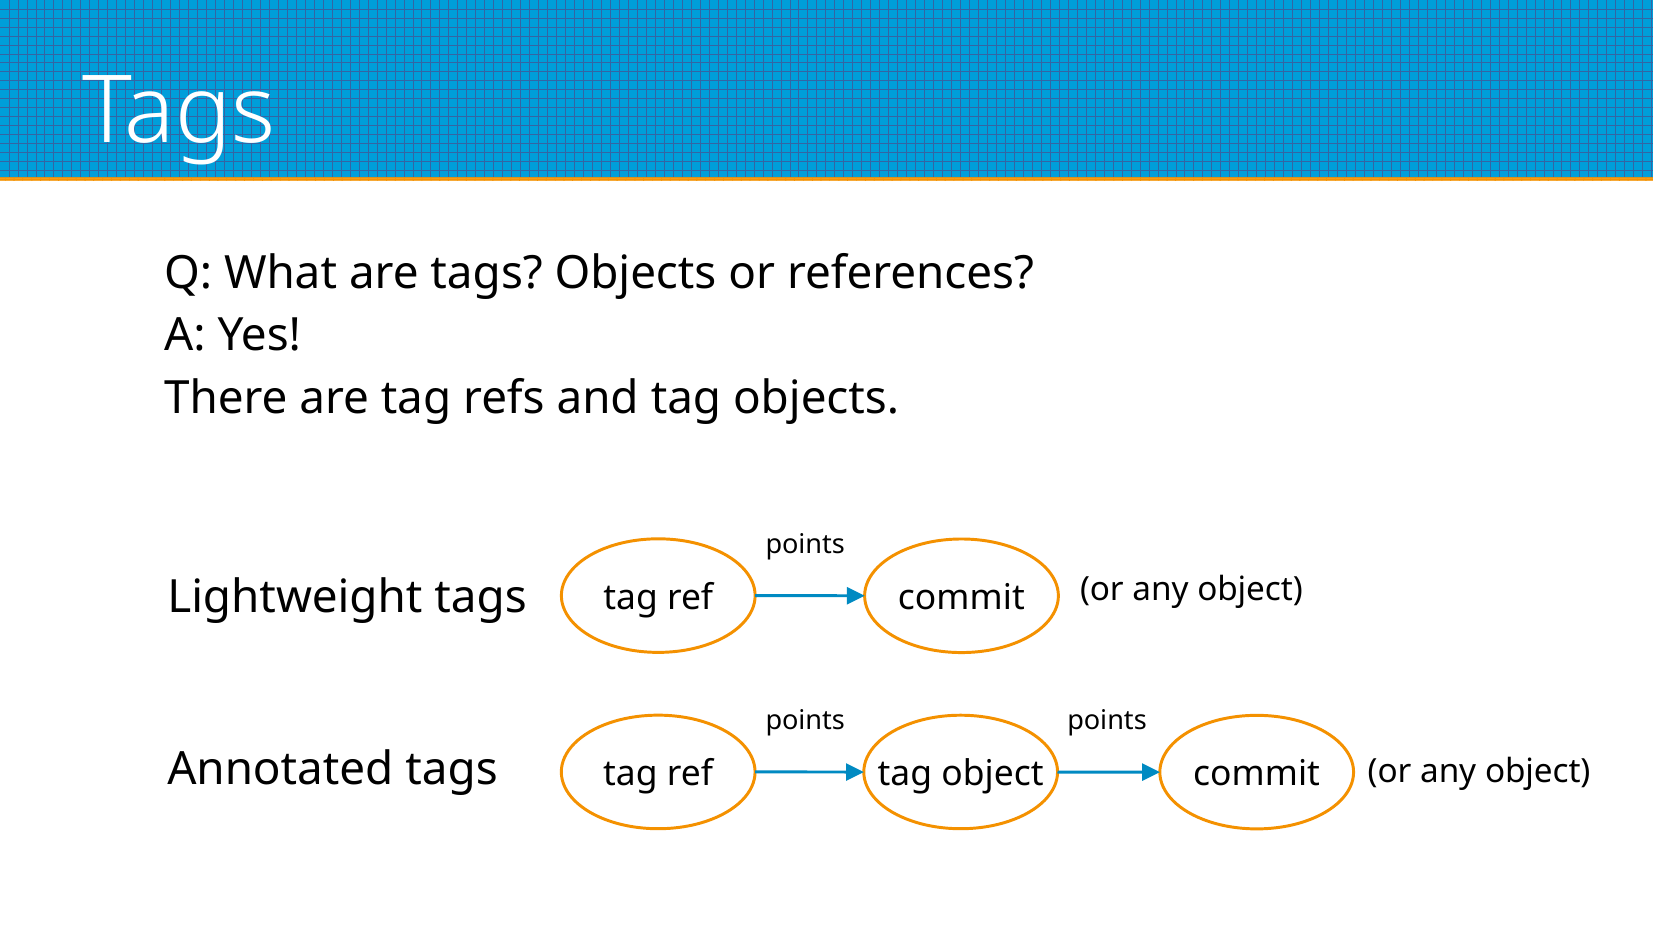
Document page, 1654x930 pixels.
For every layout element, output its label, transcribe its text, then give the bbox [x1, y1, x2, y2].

text_box points [759, 508, 884, 578]
text_box (or any object) [1074, 550, 1433, 626]
text_box tag object [863, 715, 1058, 829]
text_box commit [1159, 715, 1354, 829]
text_box points [759, 684, 884, 755]
text_box (or any object) [1361, 732, 1653, 807]
text_box commit [864, 538, 1059, 653]
text_box Lightweight tags [161, 495, 598, 666]
text_box Annotated tags [161, 666, 598, 867]
text_box points [1061, 684, 1190, 755]
text_box tag ref [598, 538, 756, 653]
text_box tag ref [598, 715, 755, 829]
title Tags [82, 14, 1571, 171]
text_box Q: What are tags? Objects or references? A: Yes! There are tag refs and tag objects. [158, 170, 1212, 496]
